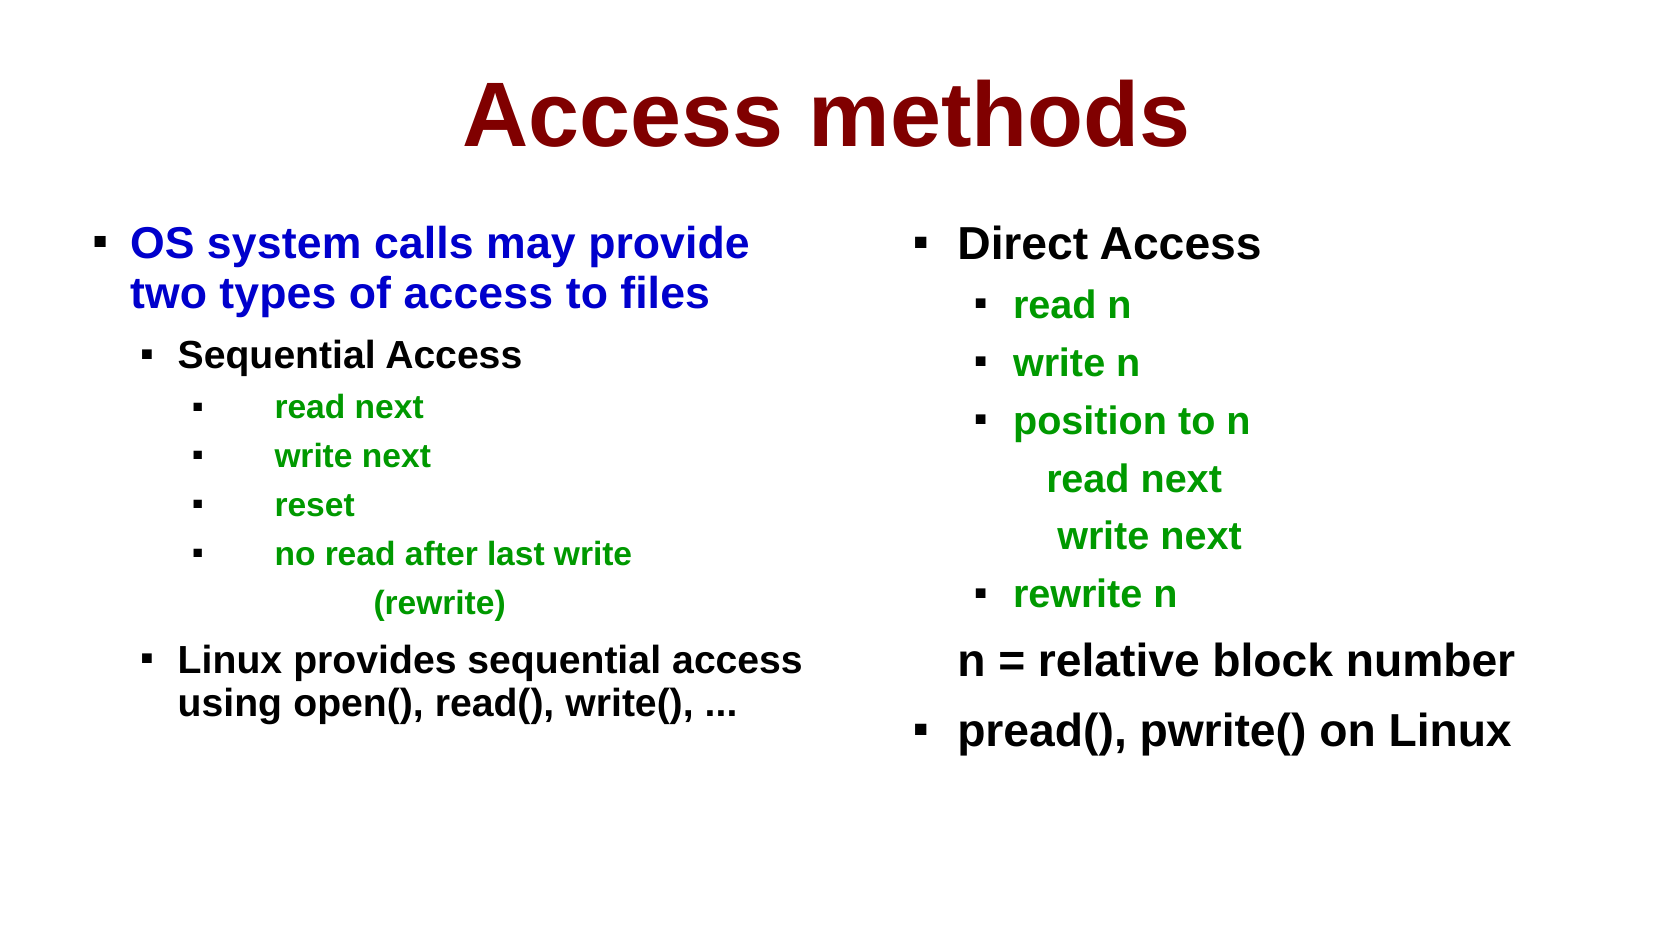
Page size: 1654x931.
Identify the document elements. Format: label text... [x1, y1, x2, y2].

list Direct Access read n write n position to n read next write next rewrite n n = relative block number pread(), pwrite() on Linux [845, 217, 1572, 757]
list OS system calls may provide two types of access to files Sequential Access read next write next reset no read after last write (rewrite) Linux provides sequential access using open(), read(), write(), ... [82, 217, 809, 757]
title Access methods [82, 37, 1571, 193]
